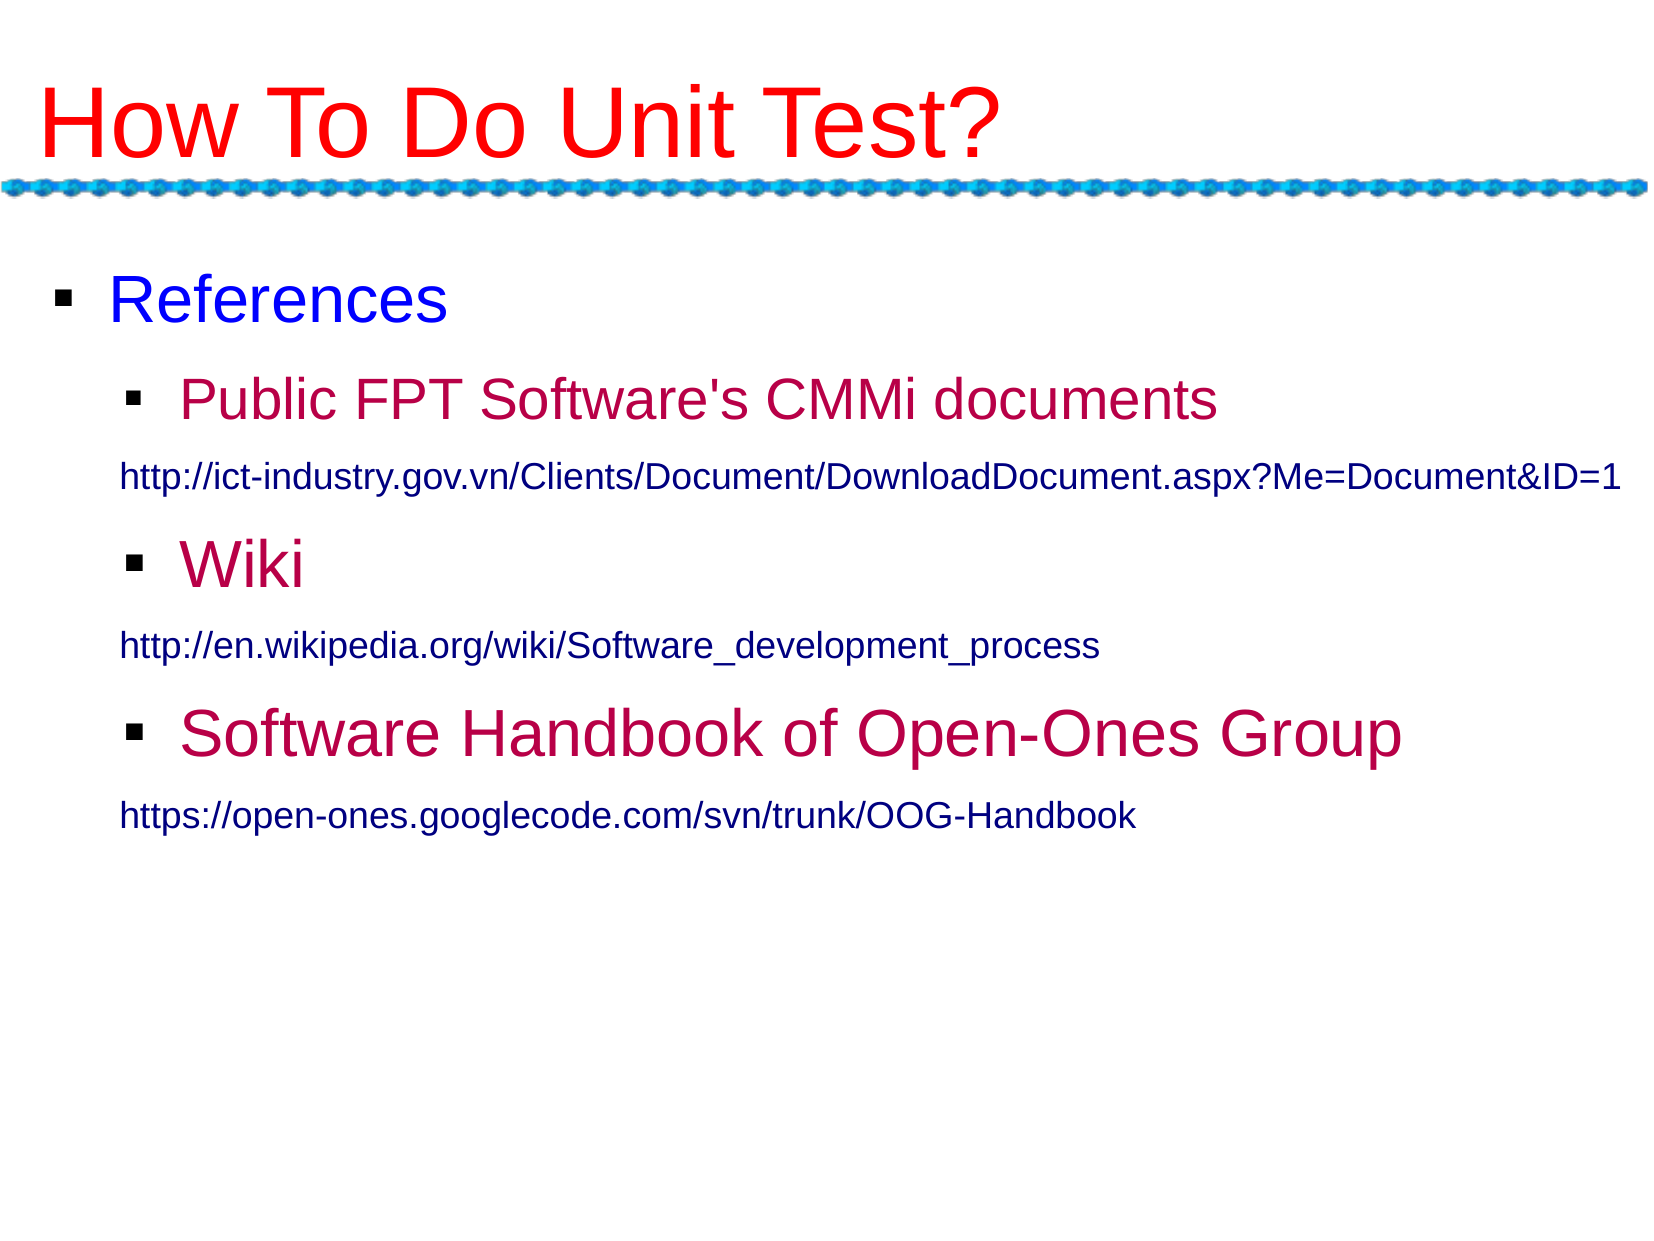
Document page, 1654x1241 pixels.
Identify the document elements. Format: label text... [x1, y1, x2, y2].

picture [0, 178, 37, 199]
title How To Do Unit Test? [37, 37, 1651, 207]
list References Public FPT Software's CMMi documents http://ict-industry.gov.vn/Clients/Document/DownloadDocument.aspx?Me=Document&ID=1 Wiki http://en.wikipedia.org/wiki/Software_development_process Software Handbook of Open-Ones Group https://open-ones.googlecode.com/svn/trunk/OOG-Handbook [37, 262, 1651, 1163]
